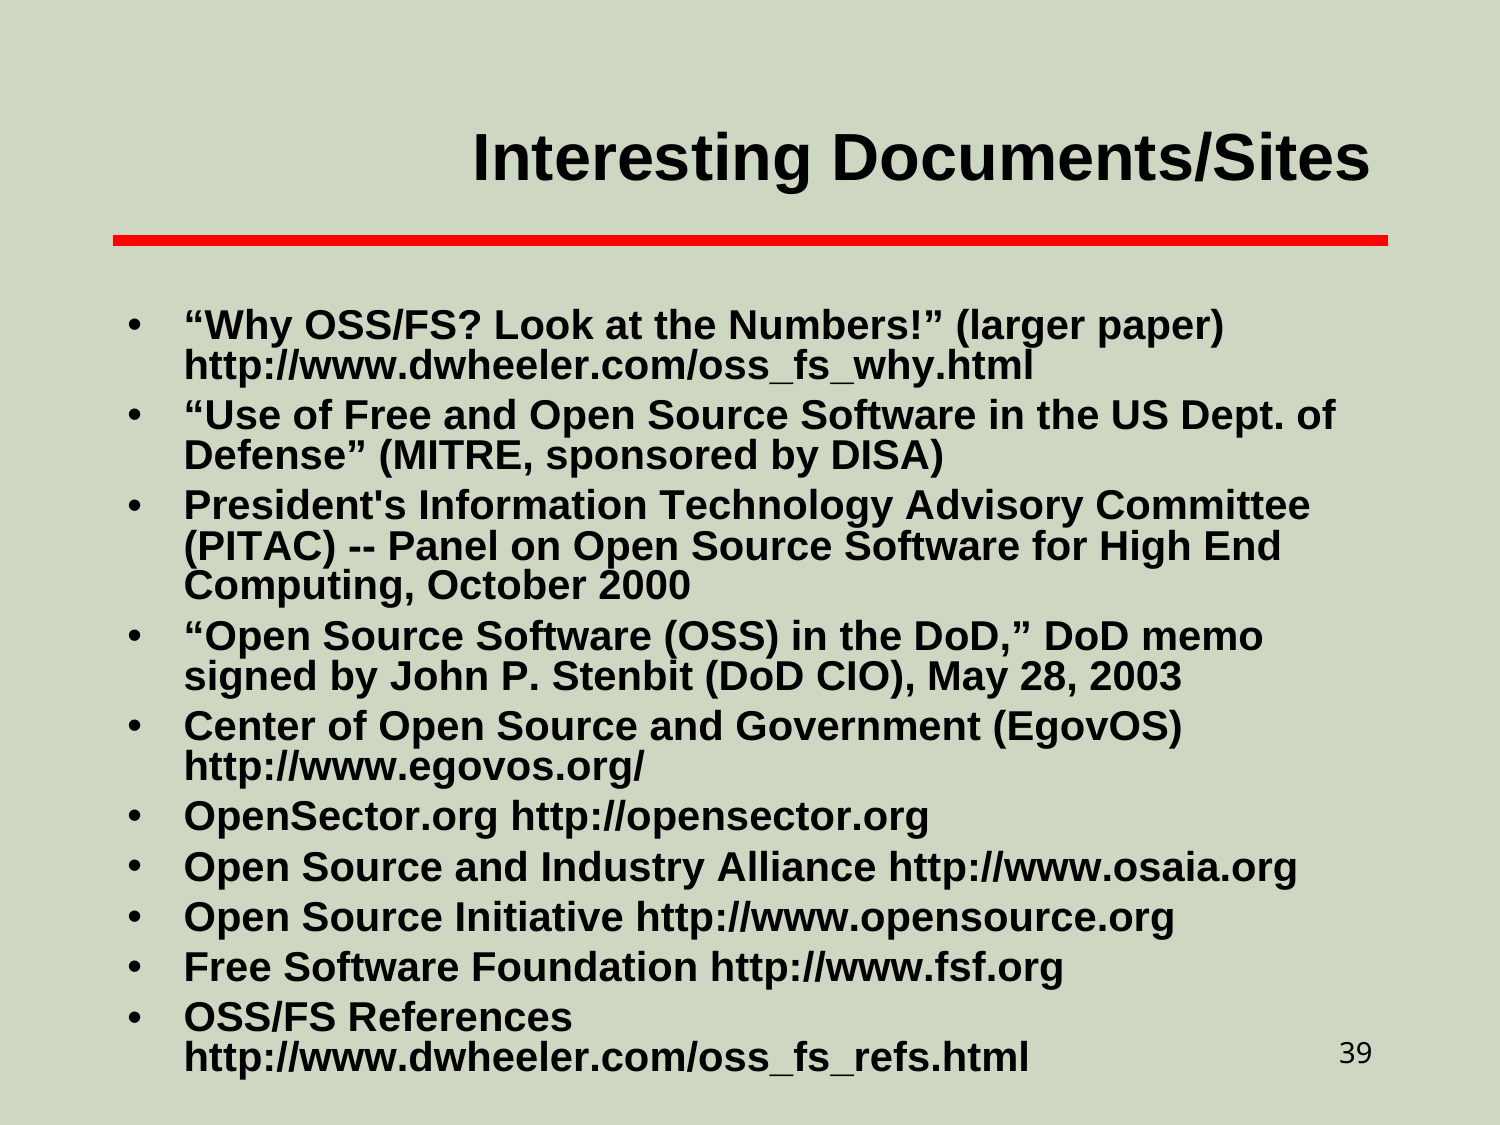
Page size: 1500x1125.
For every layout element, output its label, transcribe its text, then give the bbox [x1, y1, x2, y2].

title Interesting Documents/Sites [337, 85, 1388, 224]
list “Why OSS/FS? Look at the Numbers!” (larger paper) http://www.dwheeler.com/oss_fs_why.html “Use of Free and Open Source Software in the US Dept. of Defense” (MITRE, sponsored by DISA) President's Information Technology Advisory Committee (PITAC) -- Panel on Open Source Software for High End Computing, October 2000 “Open Source Software (OSS) in the DoD,” DoD memo signed by John P. Stenbit (DoD CIO), May 28, 2003 Center of Open Source and Government (EgovOS) http://www.egovos.org/ OpenSector.org http://opensector.org Open Source and Industry Alliance http://www.osaia.org Open Source Initiative http://www.opensource.org Free Software Foundation http://www.fsf.org OSS/FS References http://www.dwheeler.com/oss_fs_refs.html [112, 299, 1388, 1110]
